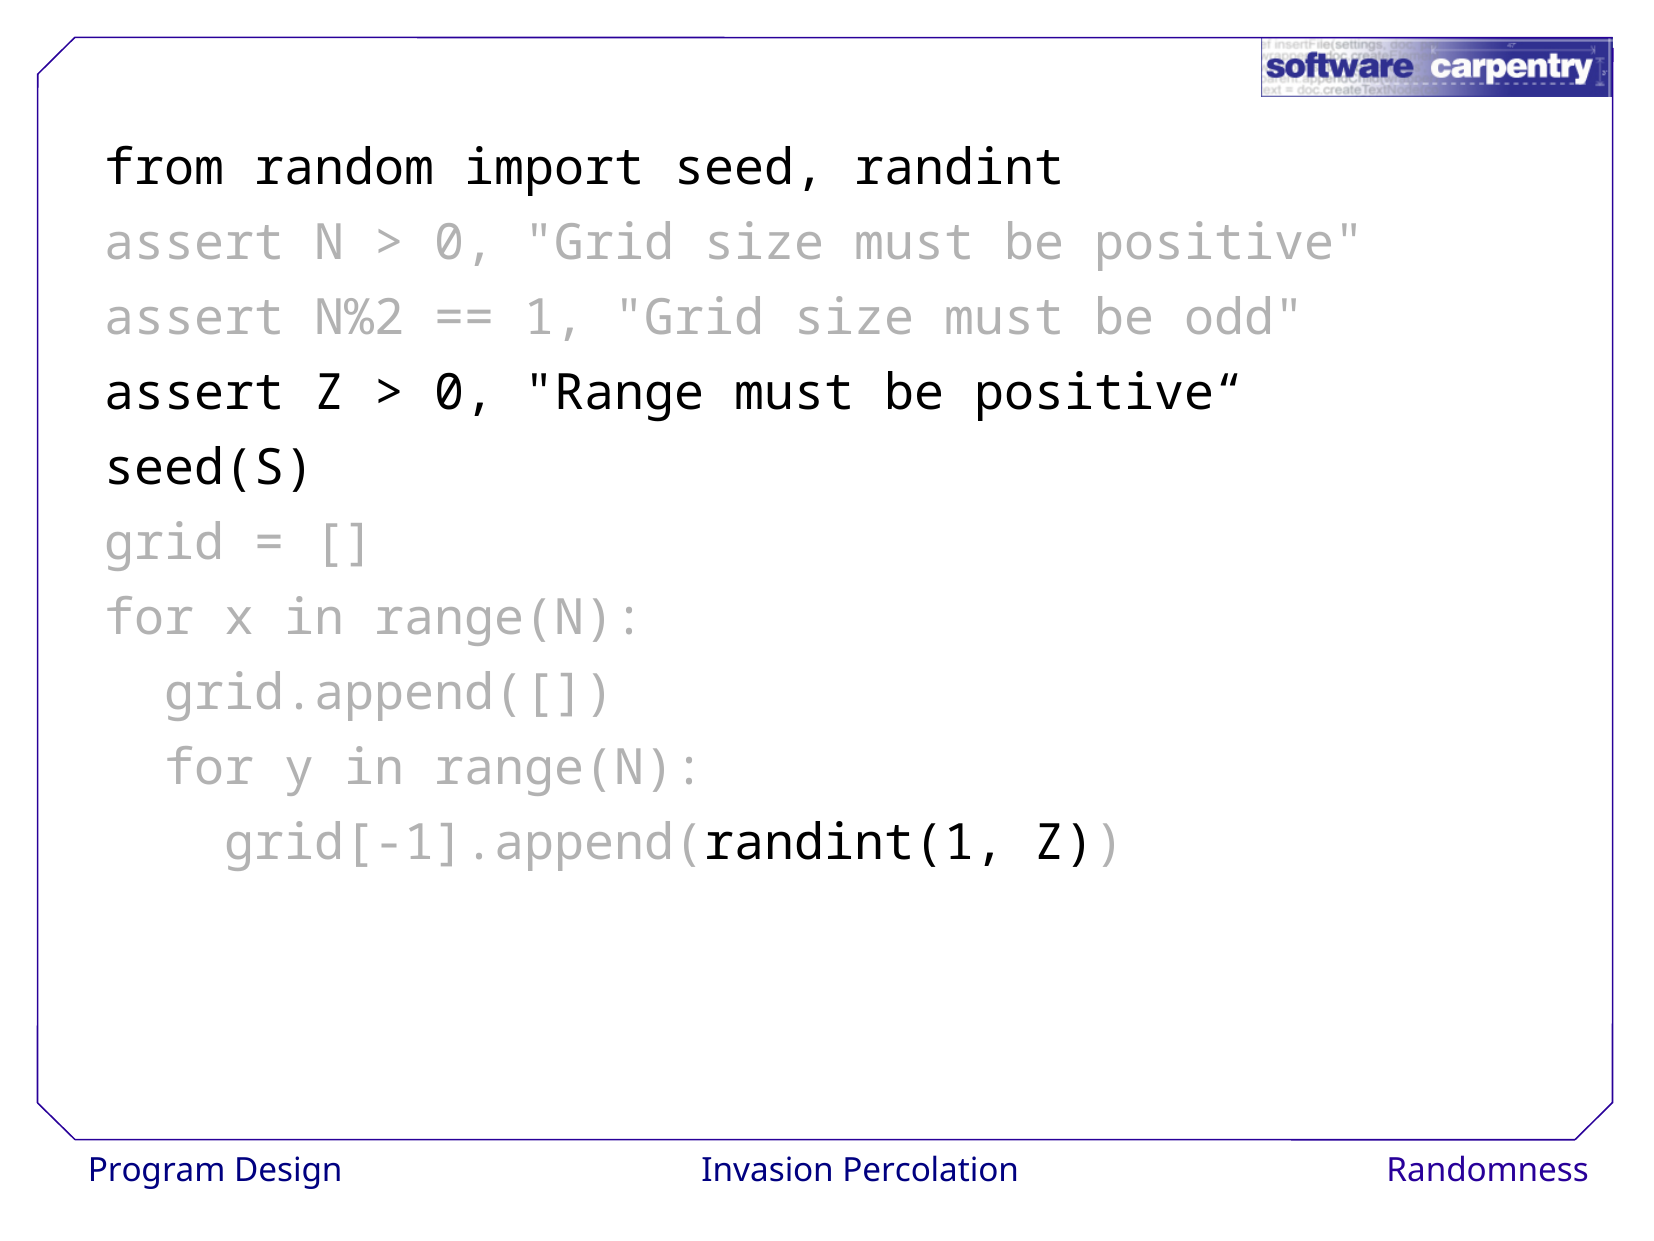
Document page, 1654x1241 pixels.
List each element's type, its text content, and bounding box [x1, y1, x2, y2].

text_box from random import seed, randint assert N > 0, "Grid size must be positive" assert N%2 == 1, "Grid size must be odd" assert Z > 0, "Range must be positive“ seed(S) grid = [] for x in range(N): grid.append([]) for y in range(N): grid[-1].append(randint(1, Z)) [89, 112, 1508, 1055]
picture [1261, 39, 1613, 97]
